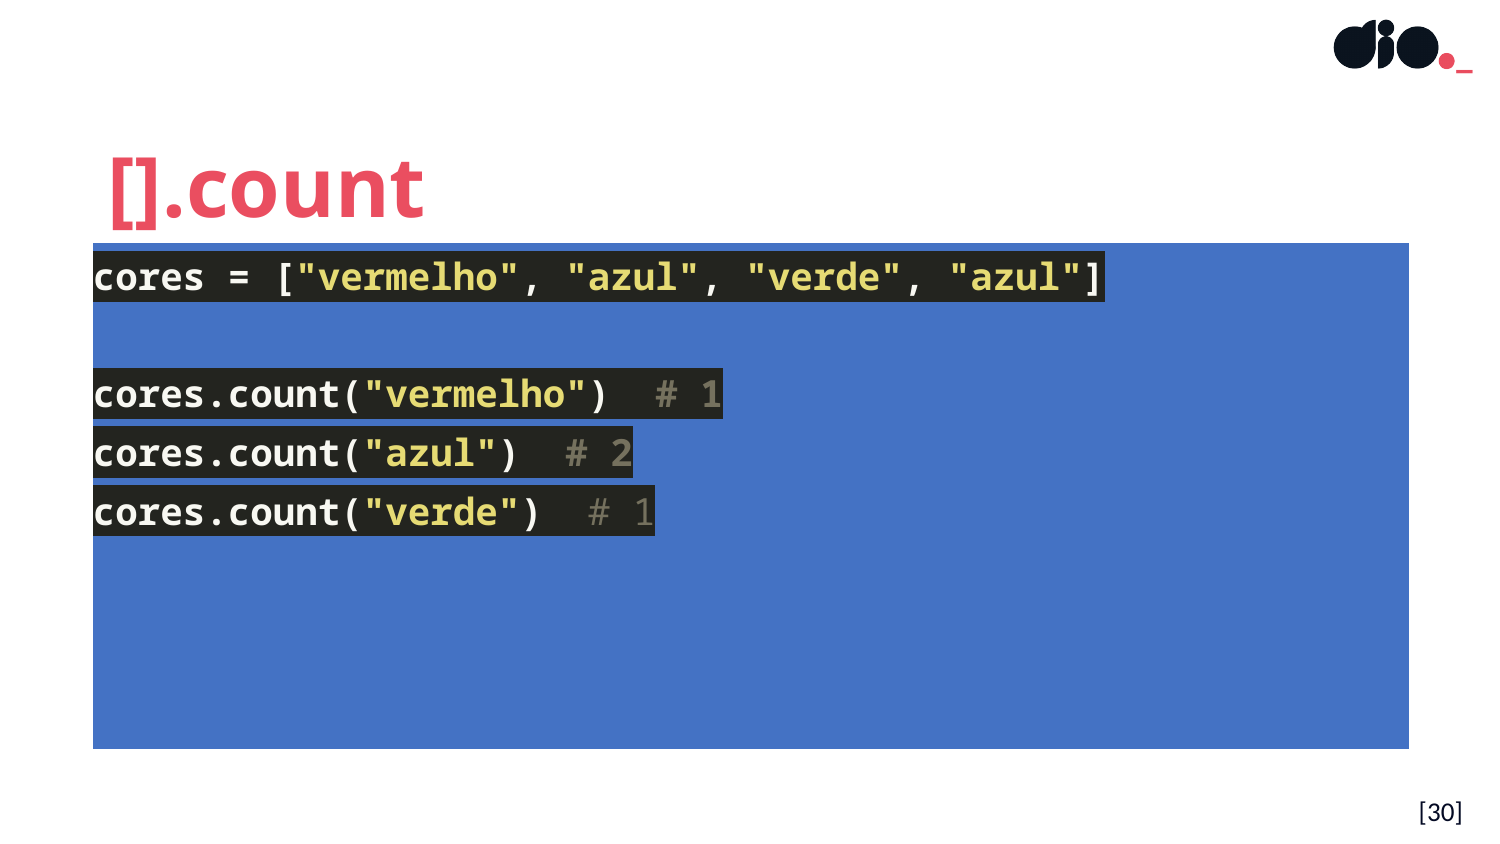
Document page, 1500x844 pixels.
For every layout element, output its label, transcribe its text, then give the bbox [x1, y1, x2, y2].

table_header cores = ["vermelho", "azul", "verde", "azul"] cores.count("vermelho") # 1 cores.count("azul") # 2 cores.count("verde") # 1 [93, 243, 1409, 749]
text_box [] [1403, 779, 1494, 844]
text_box [].count [92, 104, 1408, 243]
